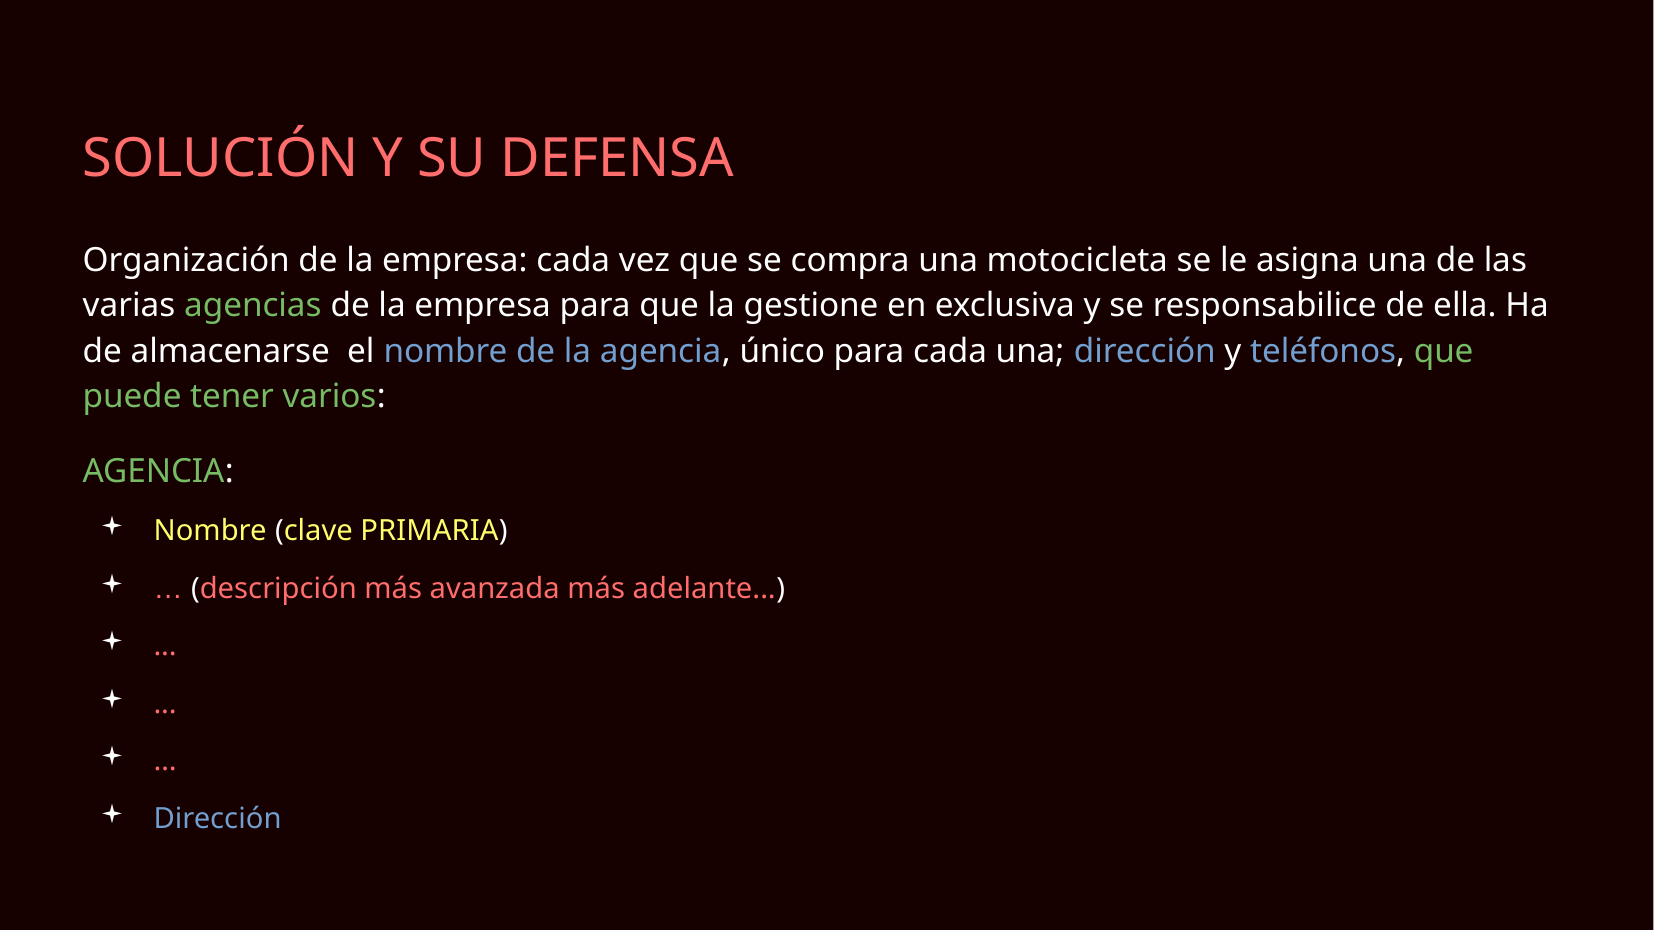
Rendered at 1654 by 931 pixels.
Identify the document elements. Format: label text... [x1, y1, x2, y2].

title SOLUCIÓN Y SU DEFENSA [82, 37, 1571, 193]
list Organización de la empresa: cada vez que se compra una motocicleta se le asigna una de las varias agencias de la empresa para que la gestione en exclusiva y se responsabilice de ella. Ha de almacenarse el nombre de la agencia, único para cada una; dirección y teléfonos, que puede tener varios: AGENCIA: Nombre (clave PRIMARIA) … (descripción más avanzada más adelante...) ... ... … Dirección [82, 236, 1571, 857]
